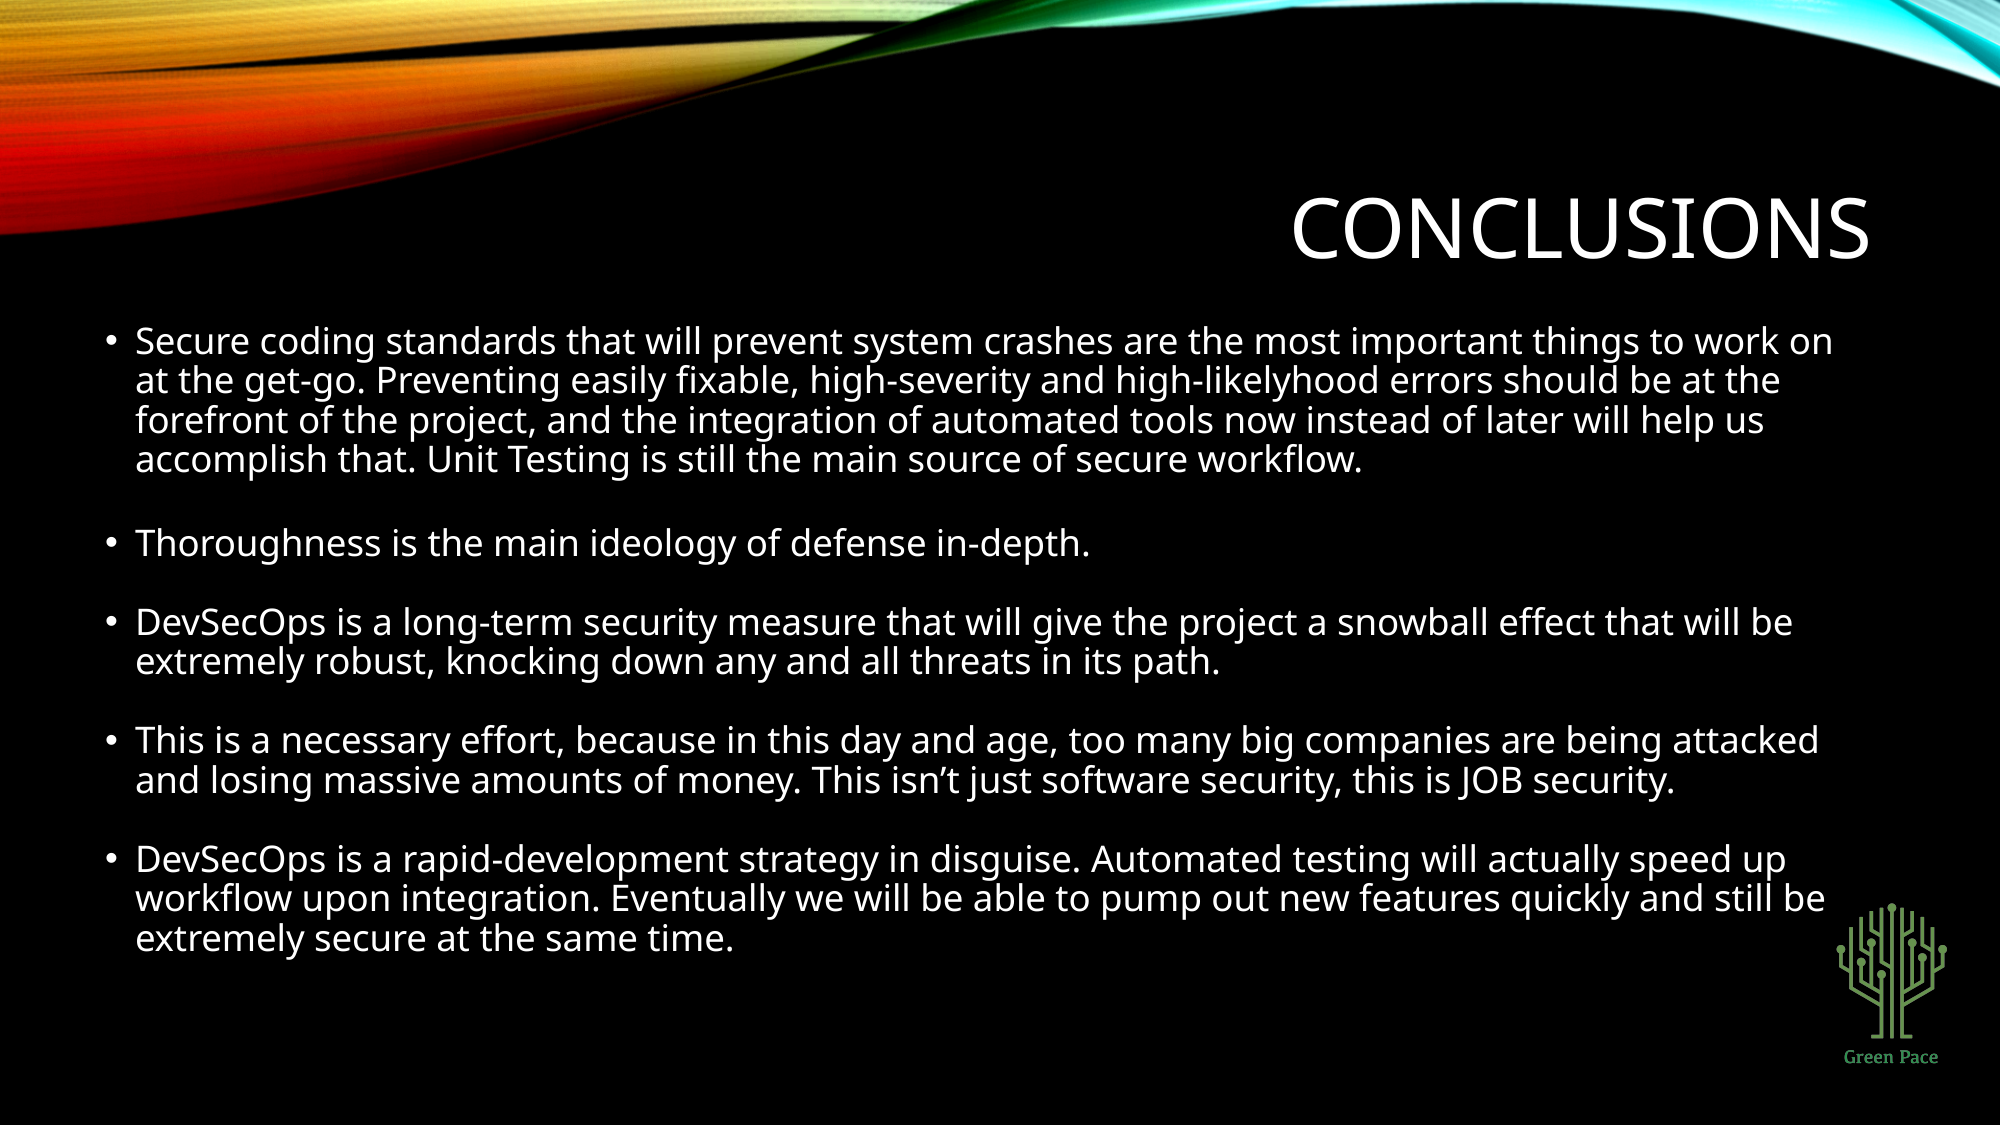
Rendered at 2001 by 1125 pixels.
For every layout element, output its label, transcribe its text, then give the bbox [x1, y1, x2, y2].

list Secure coding standards that will prevent system crashes are the most important things to work on at the get-go. Preventing easily fixable, high-severity and high-likelyhood errors should be at the forefront of the project, and the integration of automated tools now instead of later will help us accomplish that. Unit Testing is still the main source of secure workflow. Thoroughness is the main ideology of defense in-depth. DevSecOps is a long-term security measure that will give the project a snowball effect that will be extremely robust, knocking down any and all threats in its path. This is a necessary effort, because in this day and age, too many big companies are being attacked and losing massive amounts of money. This isn’t just software security, this is JOB security. DevSecOps is a rapid-development strategy in disguise. Automated testing will actually speed up workflow upon integration. Eventually we will be able to pump out new features quickly and still be extremely secure at the same time. [90, 314, 1865, 976]
title CONCLUSIONS [474, 125, 1888, 338]
picture [1818, 892, 1964, 1081]
picture [0, 0, 2000, 237]
